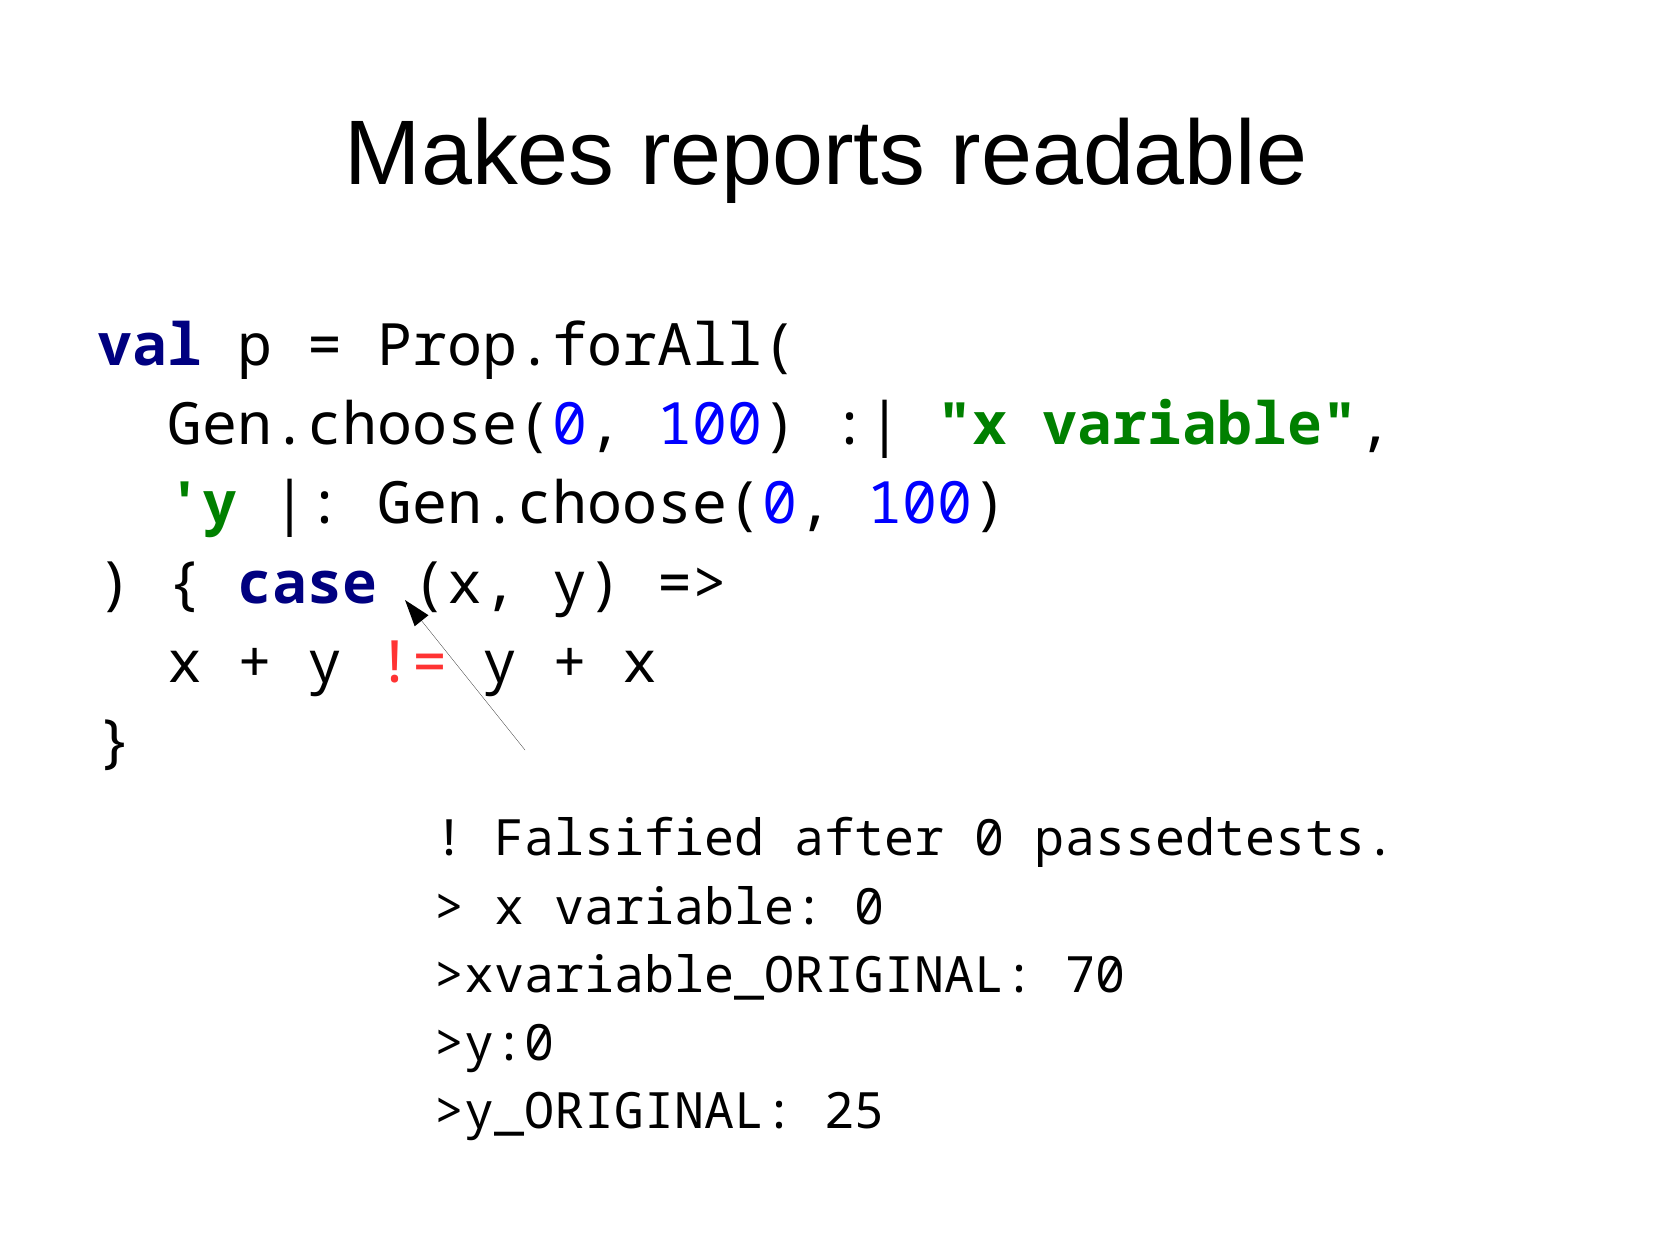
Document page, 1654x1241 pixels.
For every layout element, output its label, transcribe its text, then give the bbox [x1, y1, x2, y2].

text_box val p = Prop.forAll( Gen.choose(0, 100) :| "x variable", 'y |: Gen.choose(0, 100) ) { case (x, y) => x + y != y + x } [82, 295, 1531, 661]
title Makes reports readable [82, 49, 1571, 257]
text_box ! Falsified after 0 passedtests. > x variable: 0 >xvariable_ORIGINAL: 70 >y:0 >y_ORIGINAL: 25 [420, 795, 1531, 1141]
